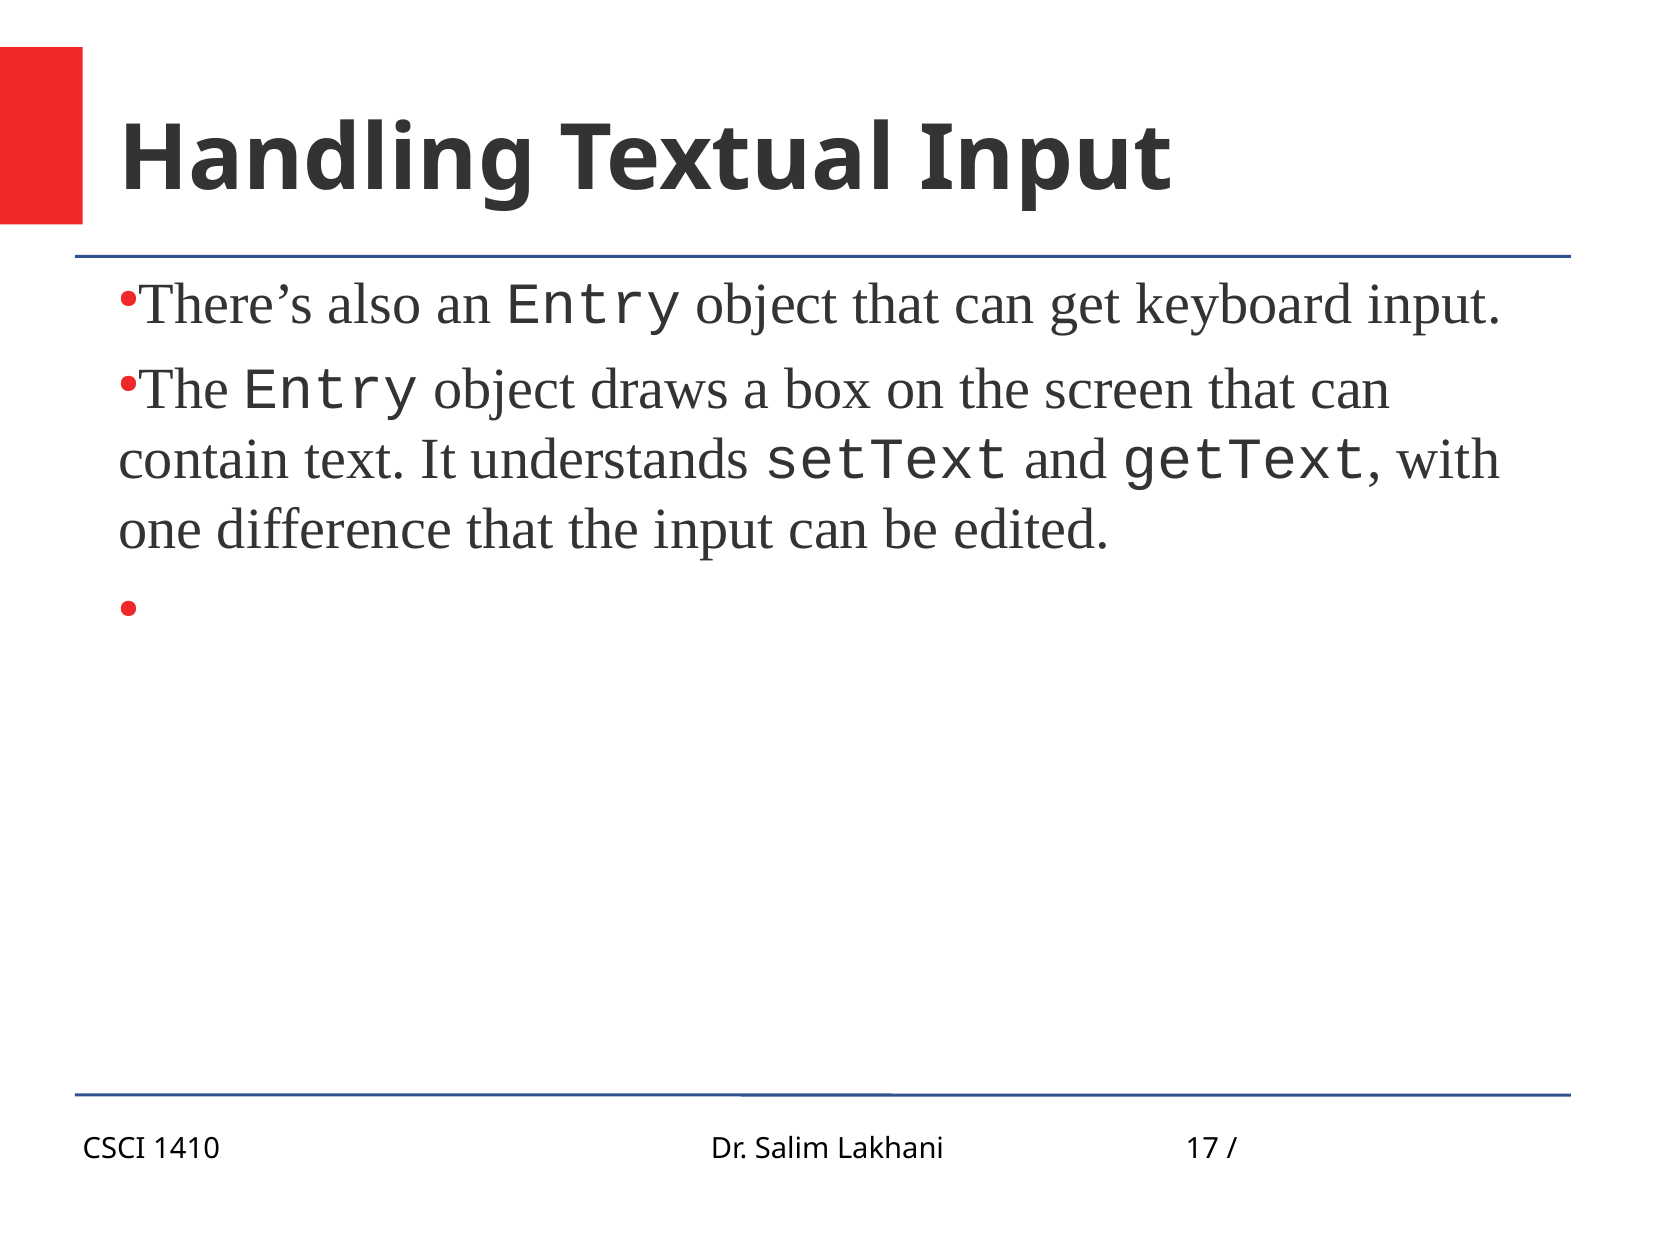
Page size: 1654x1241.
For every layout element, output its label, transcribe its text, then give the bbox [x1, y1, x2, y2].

title Handling Textual Input [118, 49, 1571, 257]
list There’s also an Entry object that can get keyboard input. The Entry object draws a box on the screen that can contain text. It understands setText and getText, with one difference that the input can be edited. [118, 265, 1536, 1081]
text_box Dr. Salim Lakhani [565, 1129, 1090, 1216]
text_box CSCI 1410 [82, 1129, 468, 1216]
text_box / [1185, 1129, 1571, 1216]
